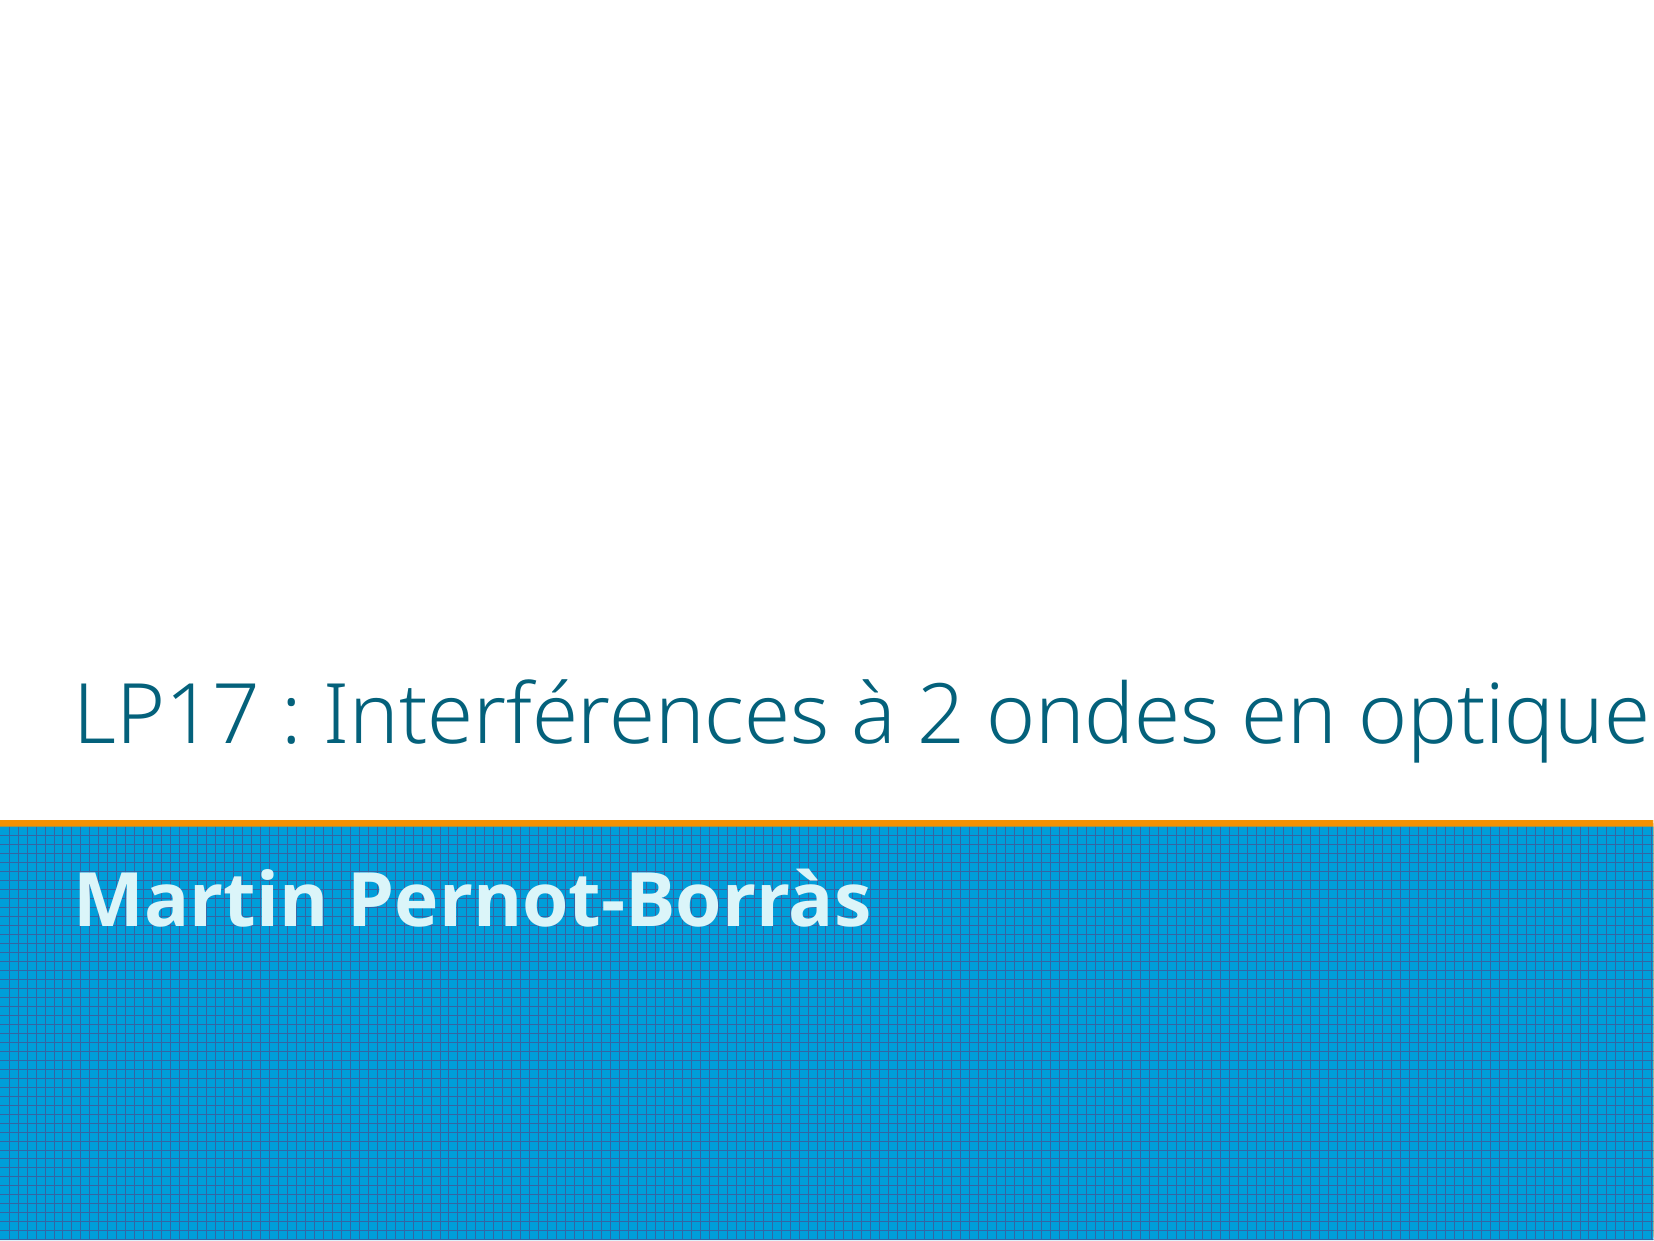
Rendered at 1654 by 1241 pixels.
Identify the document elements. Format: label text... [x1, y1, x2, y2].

title LP17 : Interférences à 2 ondes en optique [73, 59, 1654, 768]
subtitle Martin Pernot-Borràs [73, 846, 1551, 1103]
